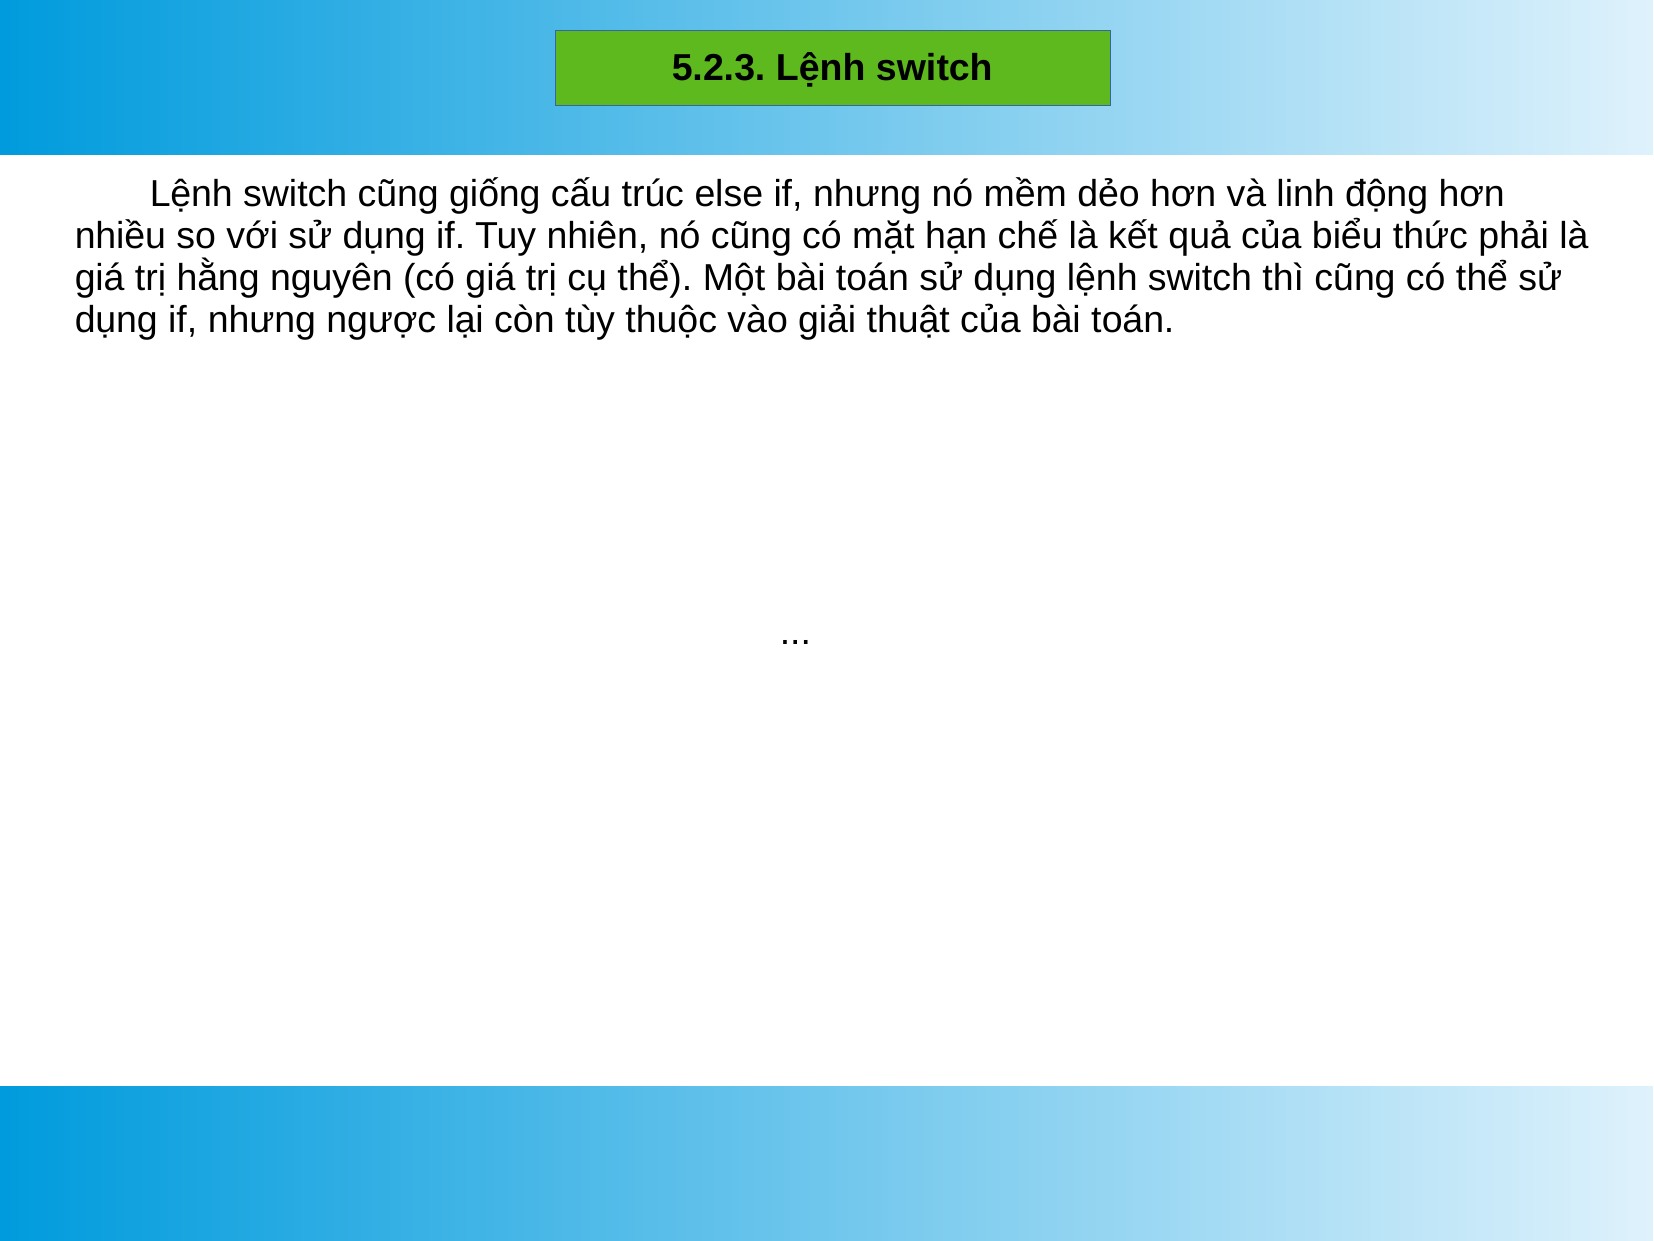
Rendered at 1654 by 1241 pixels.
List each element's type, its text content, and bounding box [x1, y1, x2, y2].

text_box ... [765, 603, 841, 661]
text_box 5.2.3. Lệnh switch [555, 30, 1111, 106]
text_box Lệnh switch cũng giống cấu trúc else if, nhưng nó mềm dẻo hơn và linh động hơn nhiều so với sử dụng if. Tuy nhiên, nó cũng có mặt hạn chế là kết quả của biểu thức phải là giá trị hằng nguyên (có giá trị cụ thể). Một bài toán sử dụng lệnh switch thì cũng có thể sử dụng if, nhưng ngược lại còn tùy thuộc vào giải thuật của bài toán. [60, 165, 1606, 348]
